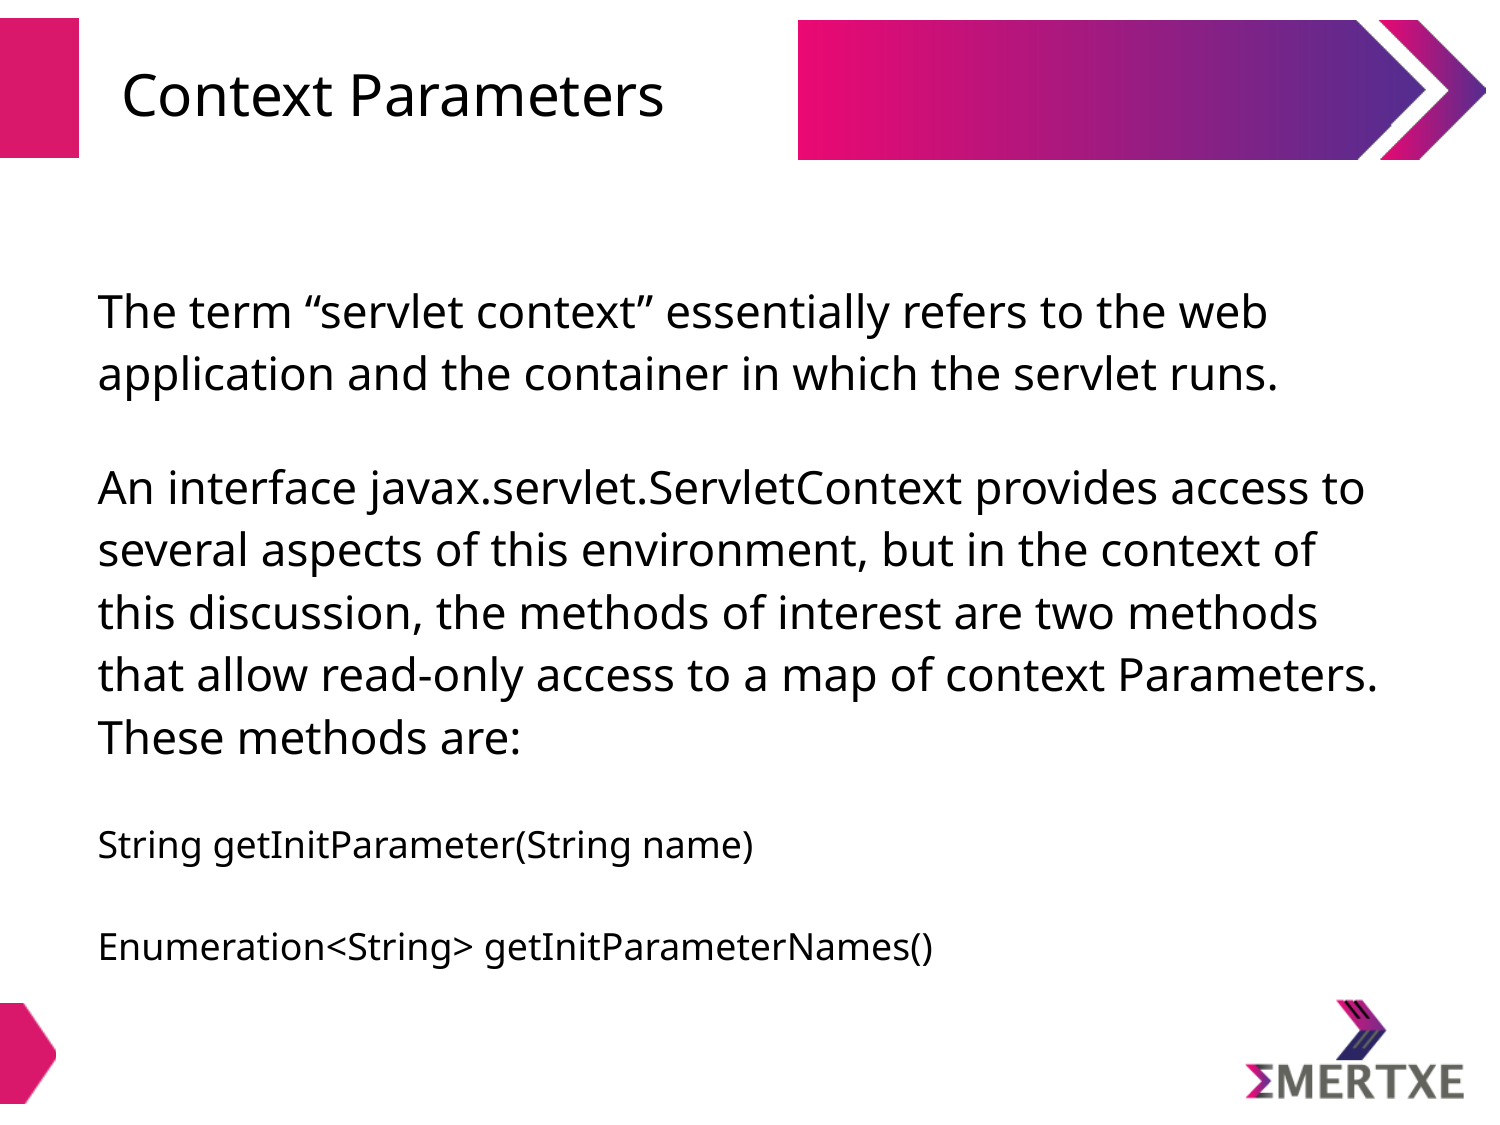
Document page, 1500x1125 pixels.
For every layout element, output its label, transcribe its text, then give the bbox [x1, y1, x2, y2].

text_box Context Parameters [106, 47, 733, 131]
picture [798, 20, 1486, 160]
text_box The term “servlet context” essentially refers to the web application and the container in which the servlet runs. An interface javax.servlet.ServletContext provides access to several aspects of this environment, but in the context of this discussion, the methods of interest are two methods that allow read-only access to a map of context Parameters. These methods are: String getInitParameter(String name) Enumeration<String> getInitParameterNames() [82, 271, 1406, 881]
picture [1245, 996, 1465, 1099]
